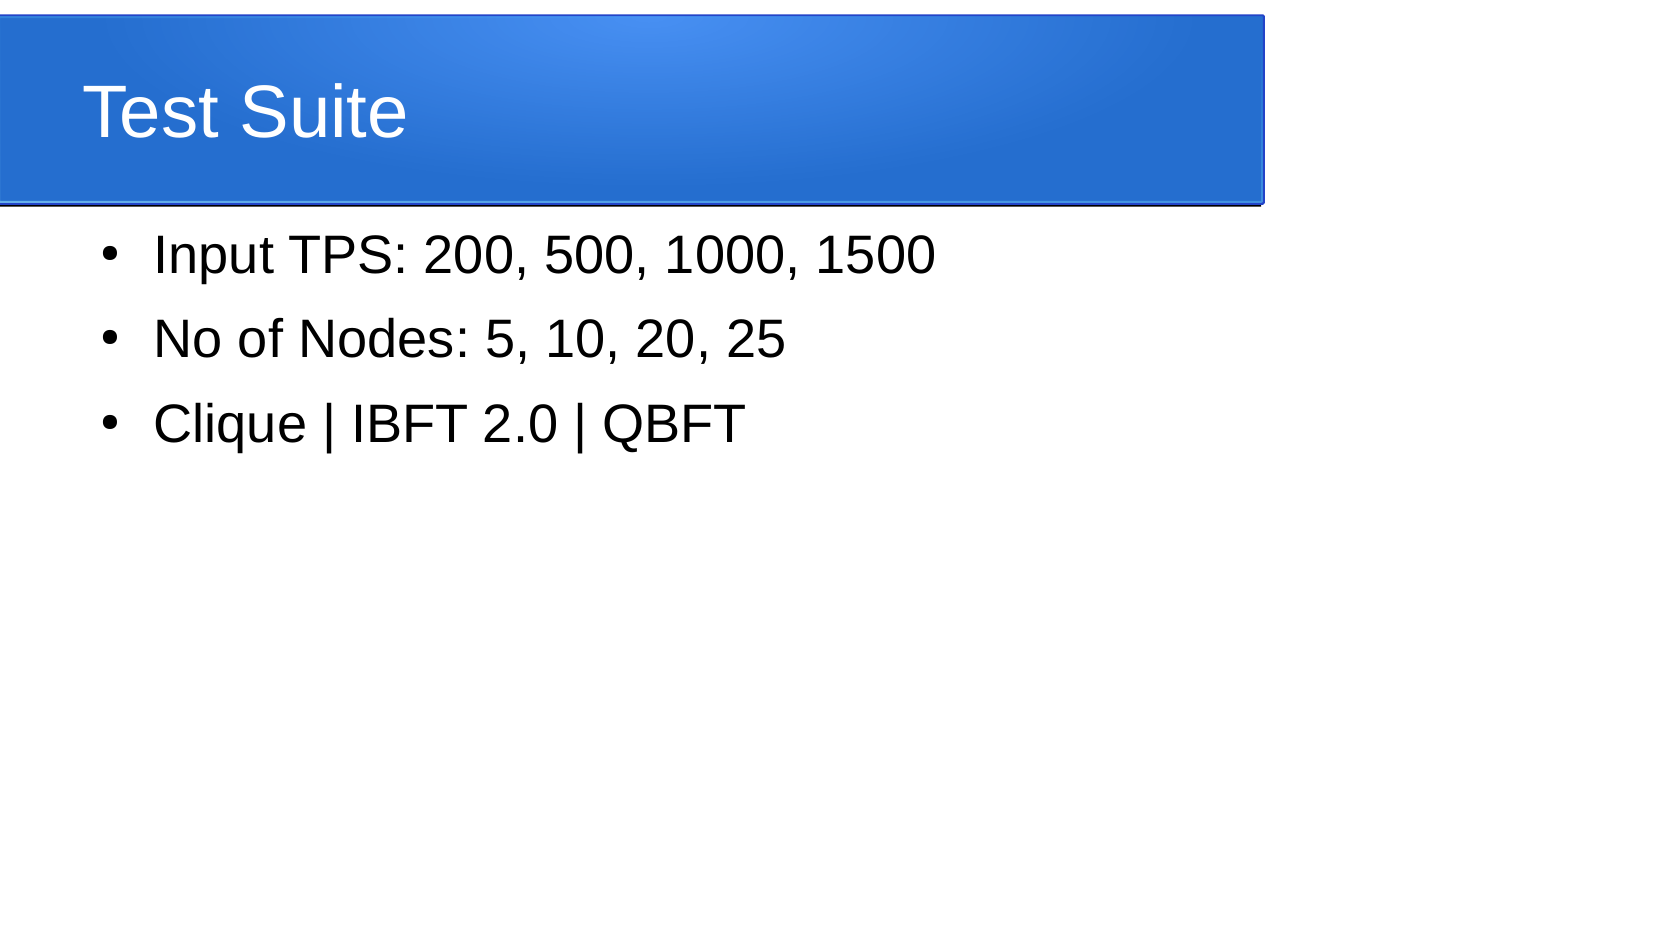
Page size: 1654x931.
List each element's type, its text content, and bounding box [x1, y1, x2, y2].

list Input TPS: 200, 500, 1000, 1500 No of Nodes: 5, 10, 20, 25 Clique | IBFT 2.0 | QBFT [82, 224, 1571, 764]
title Test Suite [82, 35, 1235, 189]
